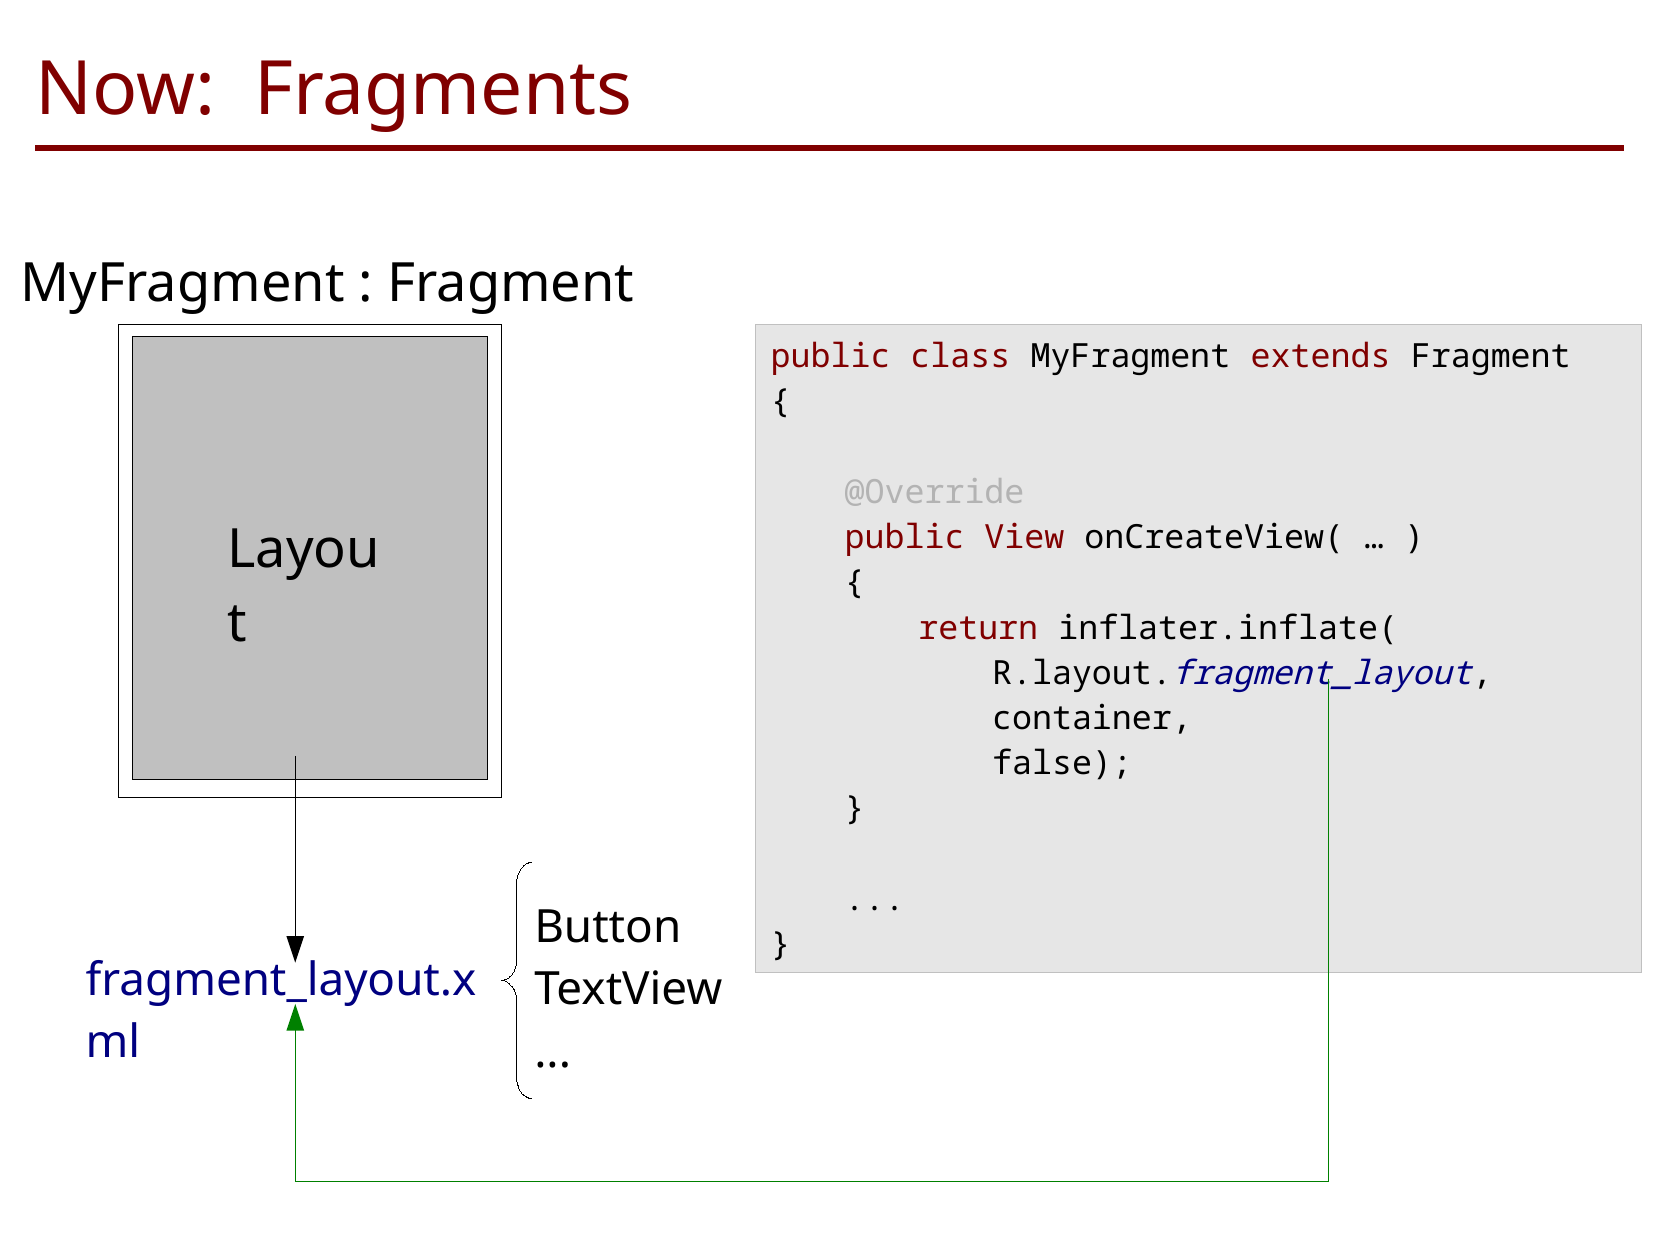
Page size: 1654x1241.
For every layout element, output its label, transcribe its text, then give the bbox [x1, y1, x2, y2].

text_box Layout [212, 501, 414, 590]
title Now: Fragments [35, 35, 1524, 136]
text_box public class MyFragment extends Fragment { @Override public View onCreateView( … ) { return inflater.inflate( R.layout.fragment_layout, container, false); } ... } [755, 324, 1642, 921]
text_box fragment_layout.xml [70, 938, 514, 1016]
text_box Button TextView ... [519, 885, 845, 1086]
text_box [132, 336, 488, 780]
text_box MyFragment : Fragment [5, 236, 751, 324]
